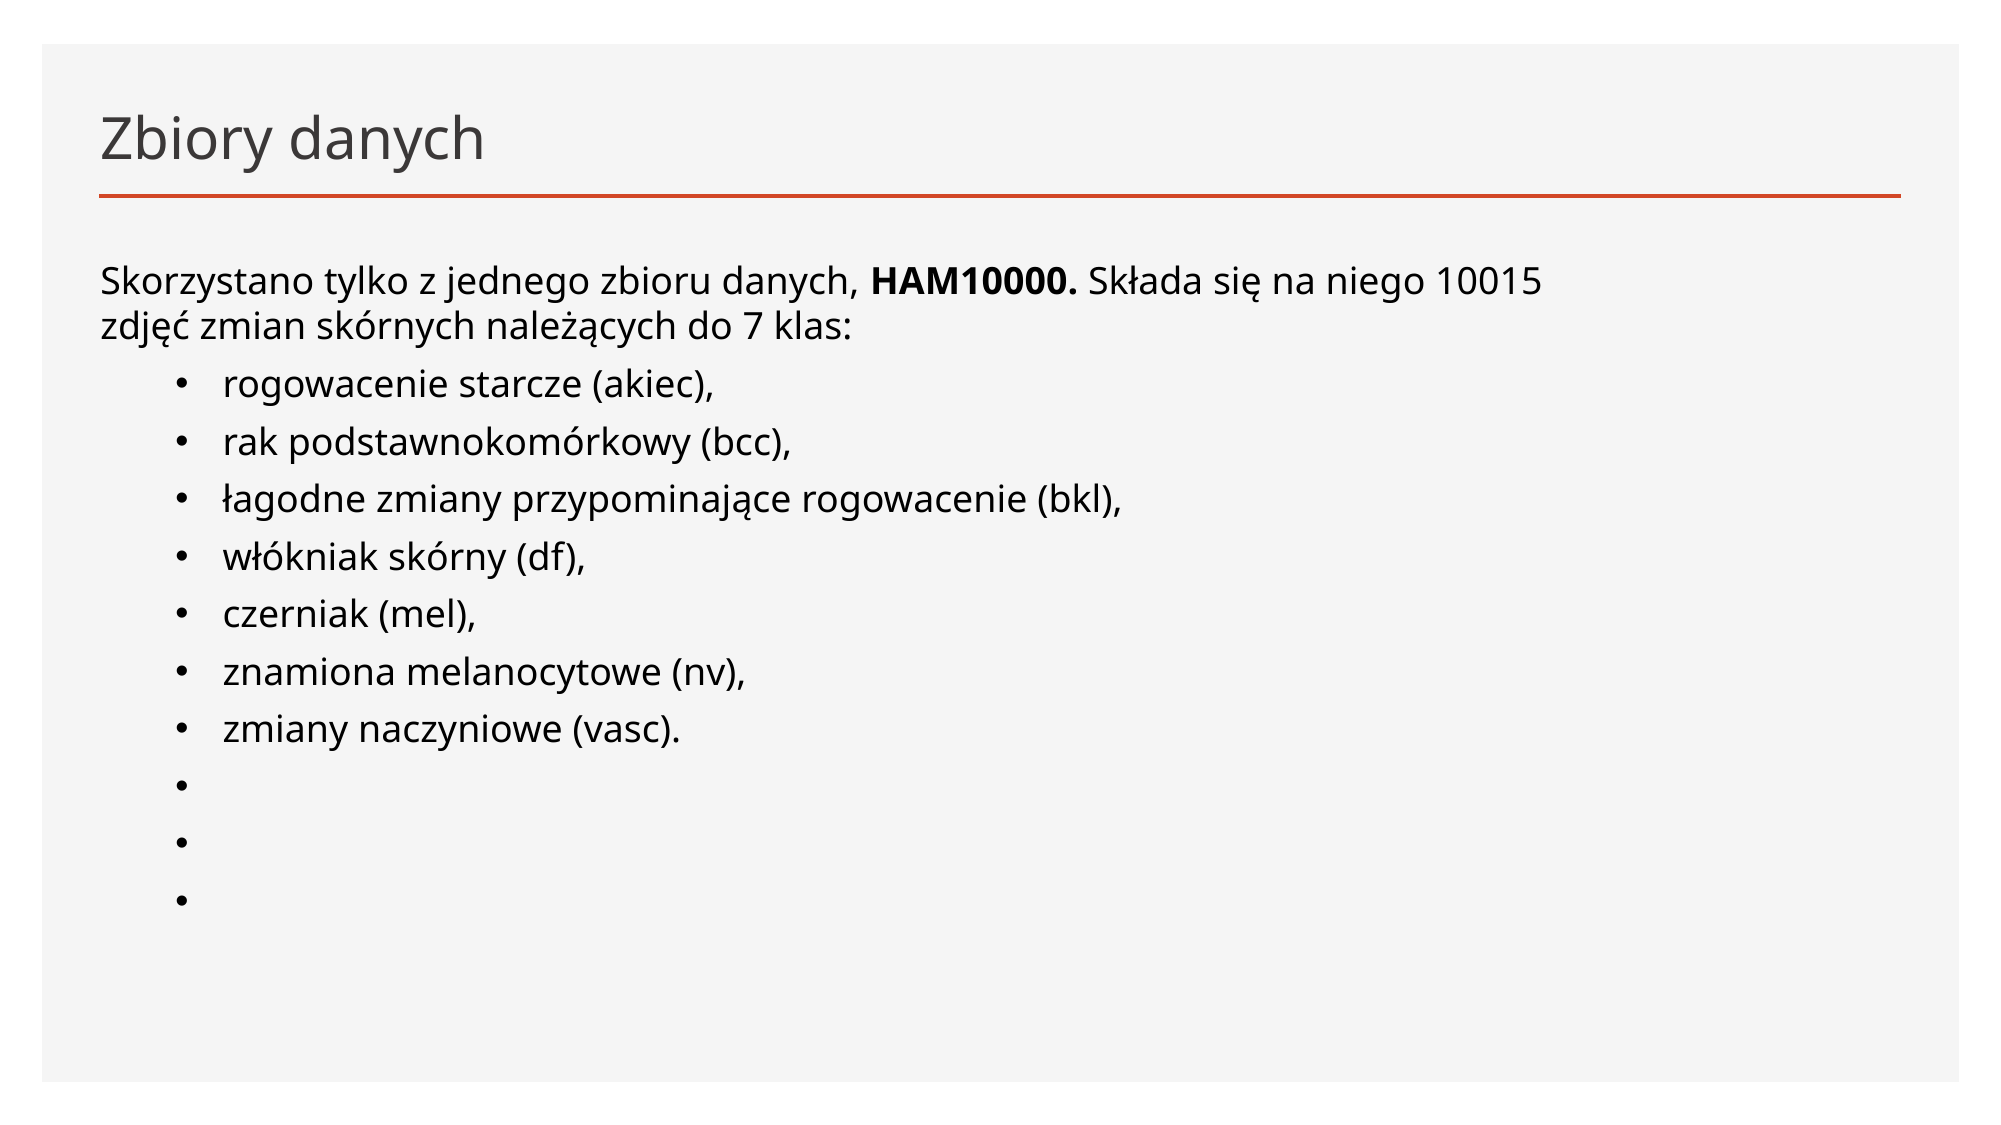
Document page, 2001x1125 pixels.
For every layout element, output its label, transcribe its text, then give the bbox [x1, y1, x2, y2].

text_box Skorzystano tylko z jednego zbioru danych, HAM10000. Składa się na niego 10015 zdjęć zmian skórnych należących do 7 klas: rogowacenie starcze (akiec), rak podstawnokomórkowy (bcc), łagodne zmiany przypominające rogowacenie (bkl), włókniak skórny (df), czerniak (mel), znamiona melanocytowe (nv), zmiany naczyniowe (vasc). [85, 250, 1658, 1052]
title Zbiory danych [85, 73, 1214, 179]
